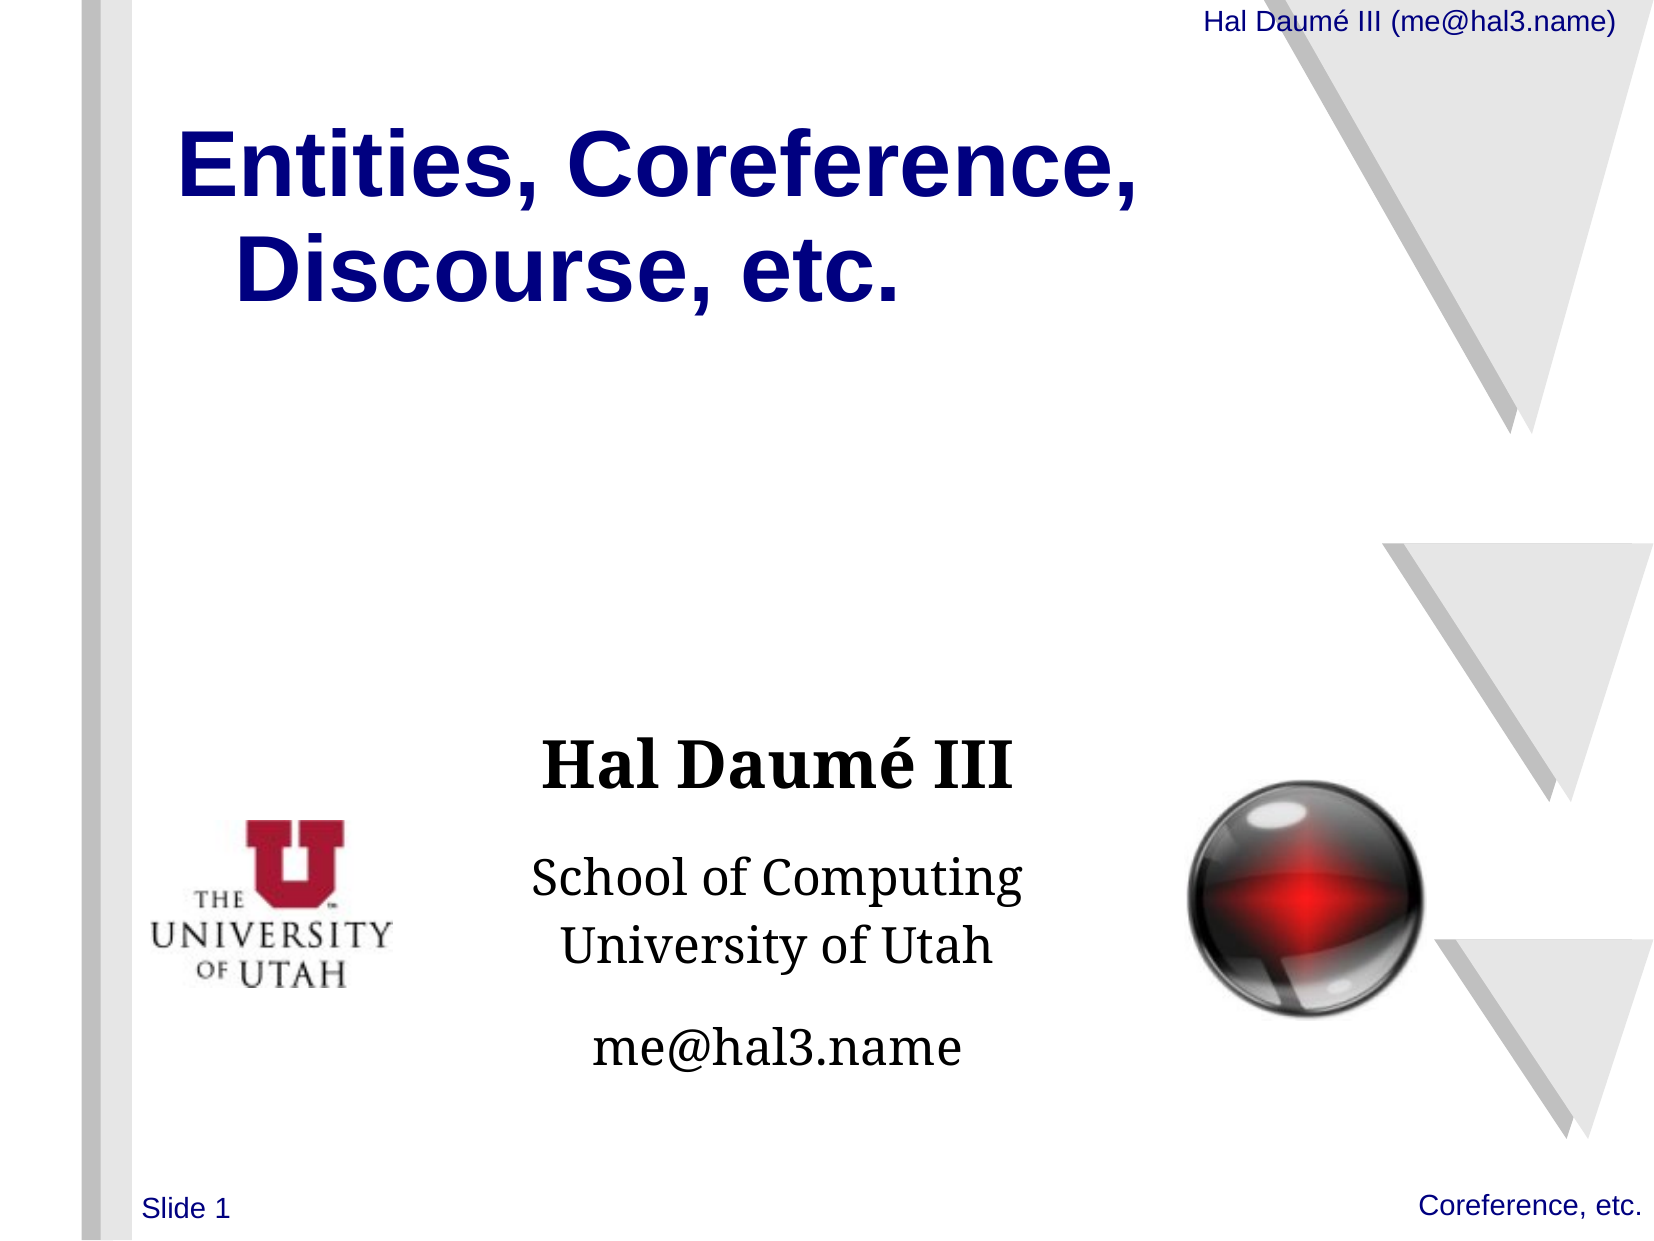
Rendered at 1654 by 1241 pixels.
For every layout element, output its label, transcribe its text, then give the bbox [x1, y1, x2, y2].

picture [1184, 779, 1427, 1022]
title Entities, Coreference, Discourse, etc. [176, 38, 1379, 395]
subtitle Hal Daumé III School of Computing University of Utah me@hal3.name [180, 670, 1375, 1127]
picture [150, 820, 393, 988]
